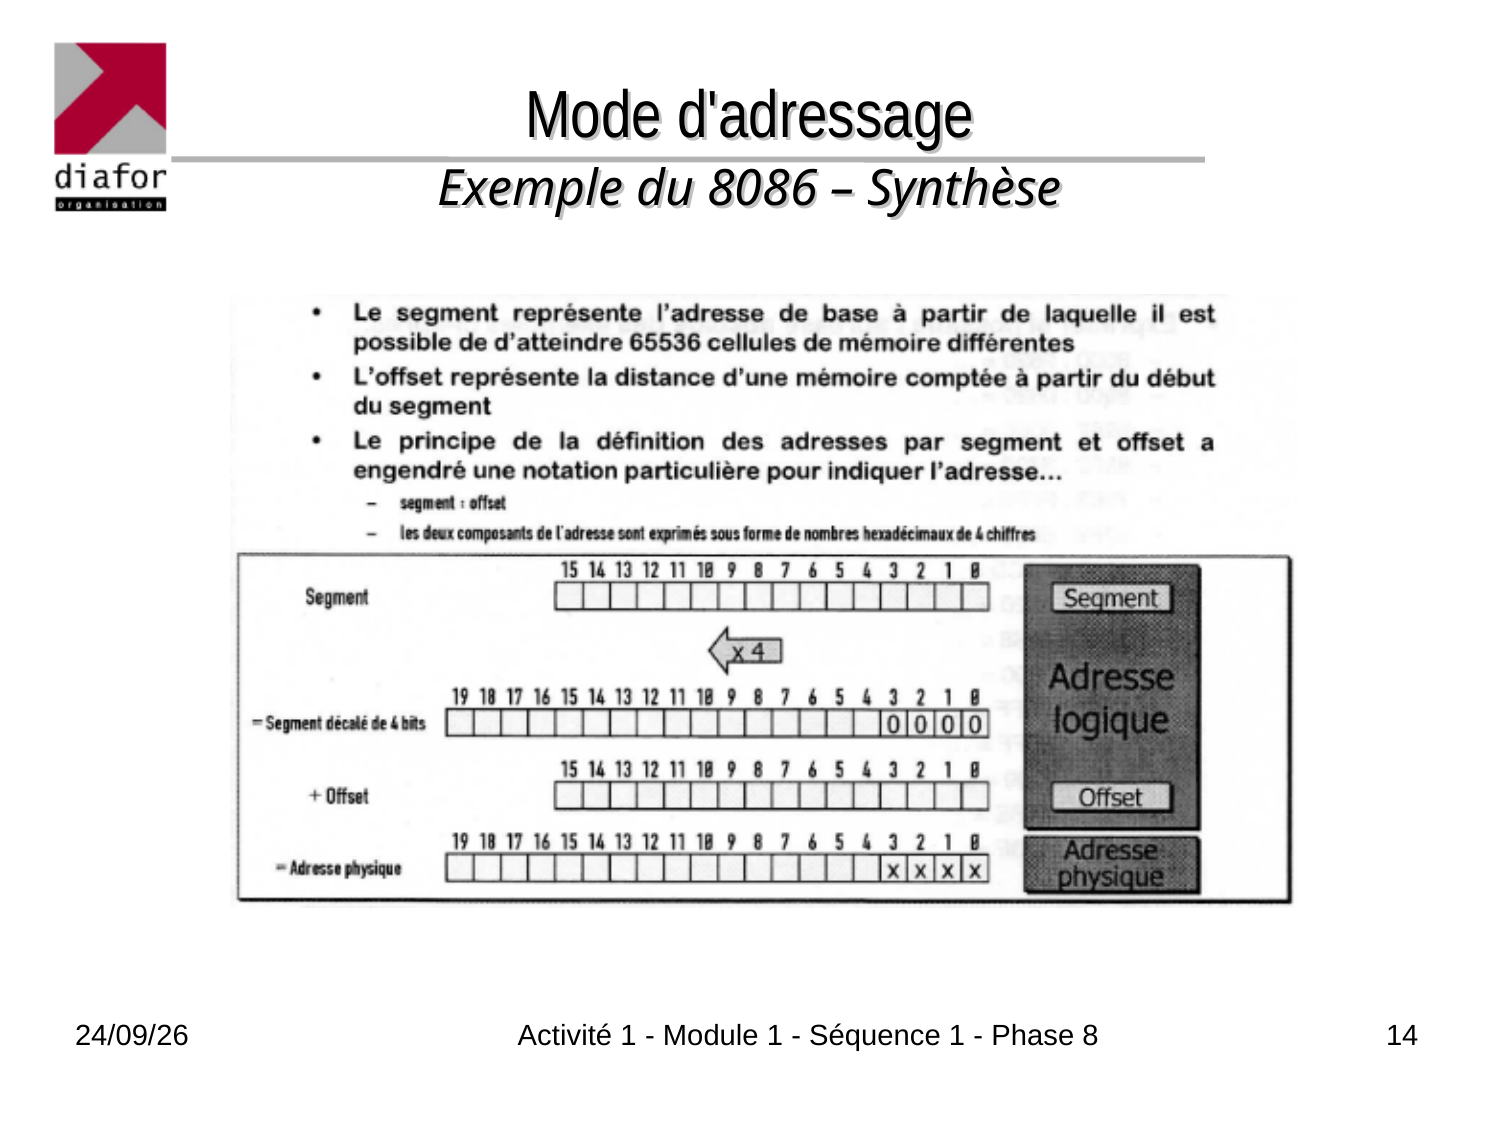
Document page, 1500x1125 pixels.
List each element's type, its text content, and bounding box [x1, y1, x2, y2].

title Mode d'adressage Exemple du 8086 – Synthèse [75, 45, 1426, 250]
picture [53, 42, 168, 213]
picture [230, 294, 1298, 908]
